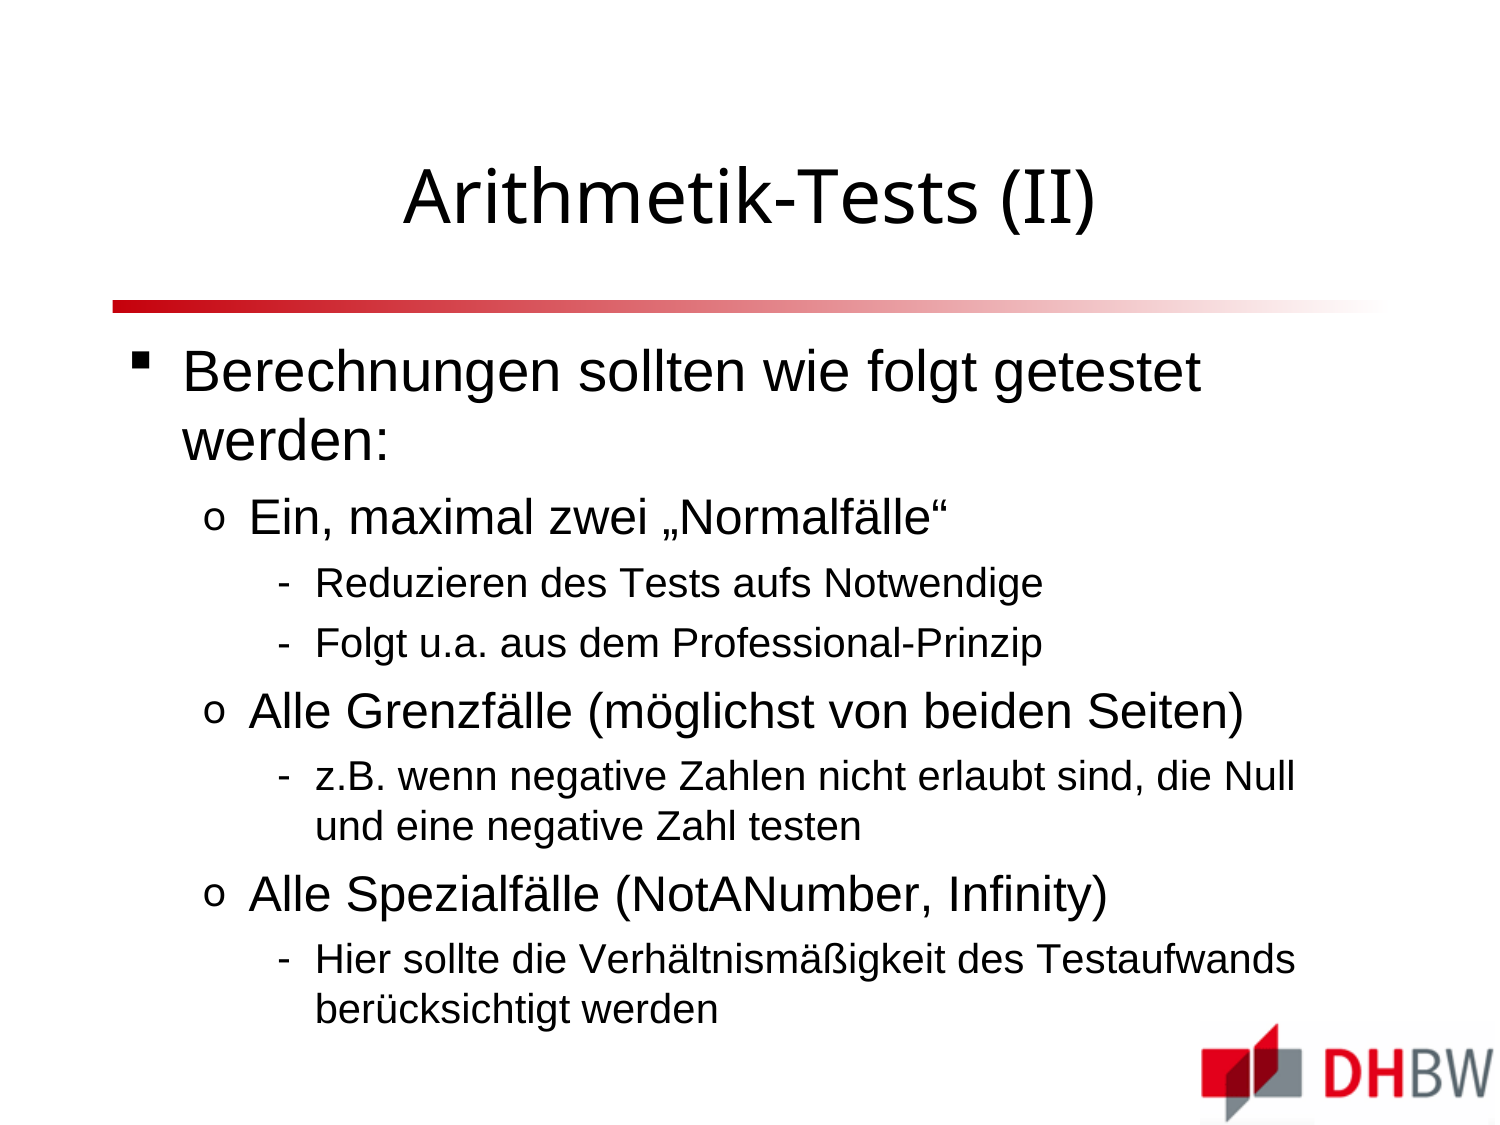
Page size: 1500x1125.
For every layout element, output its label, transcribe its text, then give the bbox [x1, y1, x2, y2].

picture [1200, 1021, 1495, 1125]
list Berechnungen sollten wie folgt getestet werden: Ein, maximal zwei „Normalfälle“ Reduzieren des Tests aufs Notwendige Folgt u.a. aus dem Professional-Prinzip Alle Grenzfälle (möglichst von beiden Seiten) z.B. wenn negative Zahlen nicht erlaubt sind, die Null und eine negative Zahl testen Alle Spezialfälle (NotANumber, Infinity) Hier sollte die Verhältnismäßigkeit des Testaufwands berücksichtigt werden [112, 324, 1388, 1051]
title Arithmetik-Tests (II) [112, 99, 1388, 288]
